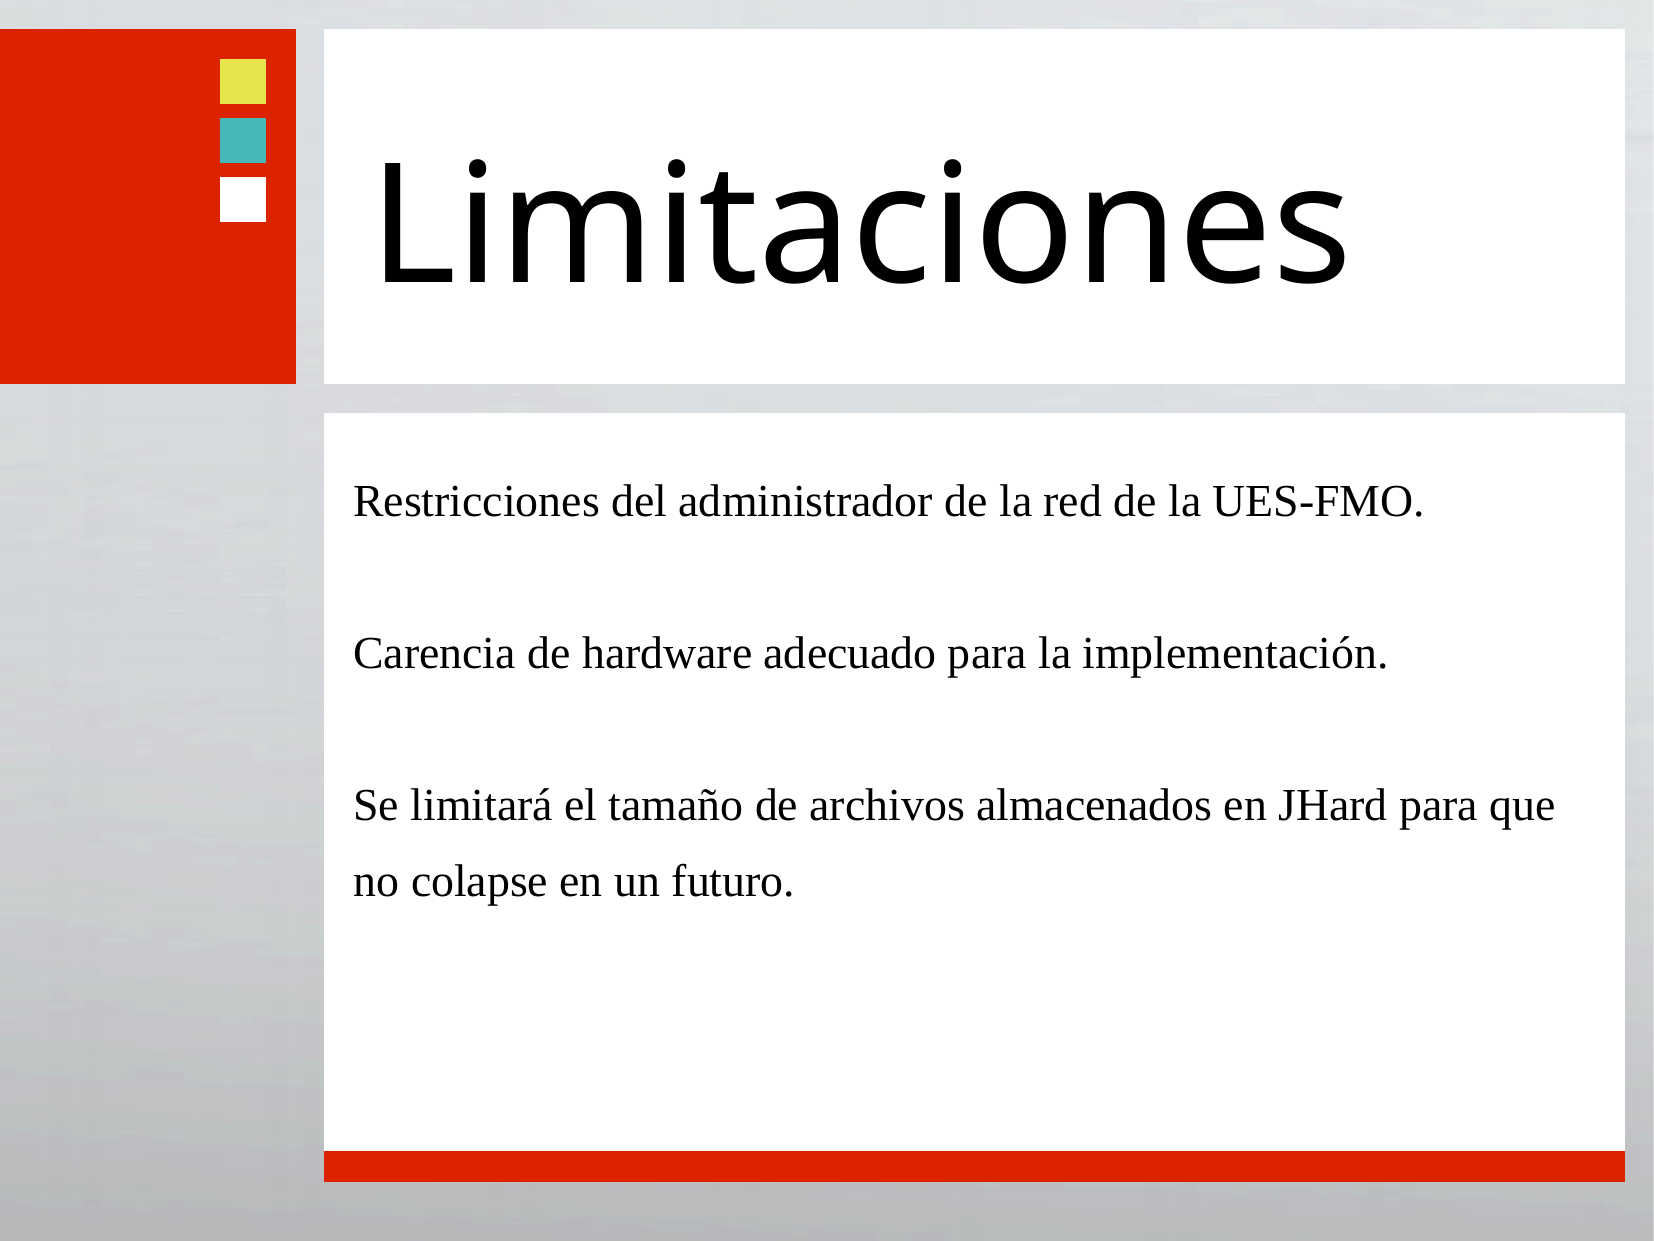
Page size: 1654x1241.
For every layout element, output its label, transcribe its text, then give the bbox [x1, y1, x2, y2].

text_box Restricciones del administrador de la red de la UES-FMO. Carencia de hardware adecuado para la implementación. Se limitará el tamaño de archivos almacenados en JHard para que no colapse en un futuro. [338, 442, 1595, 1142]
picture [0, 0, 1654, 1241]
text_box Limitaciones [354, 96, 1595, 313]
